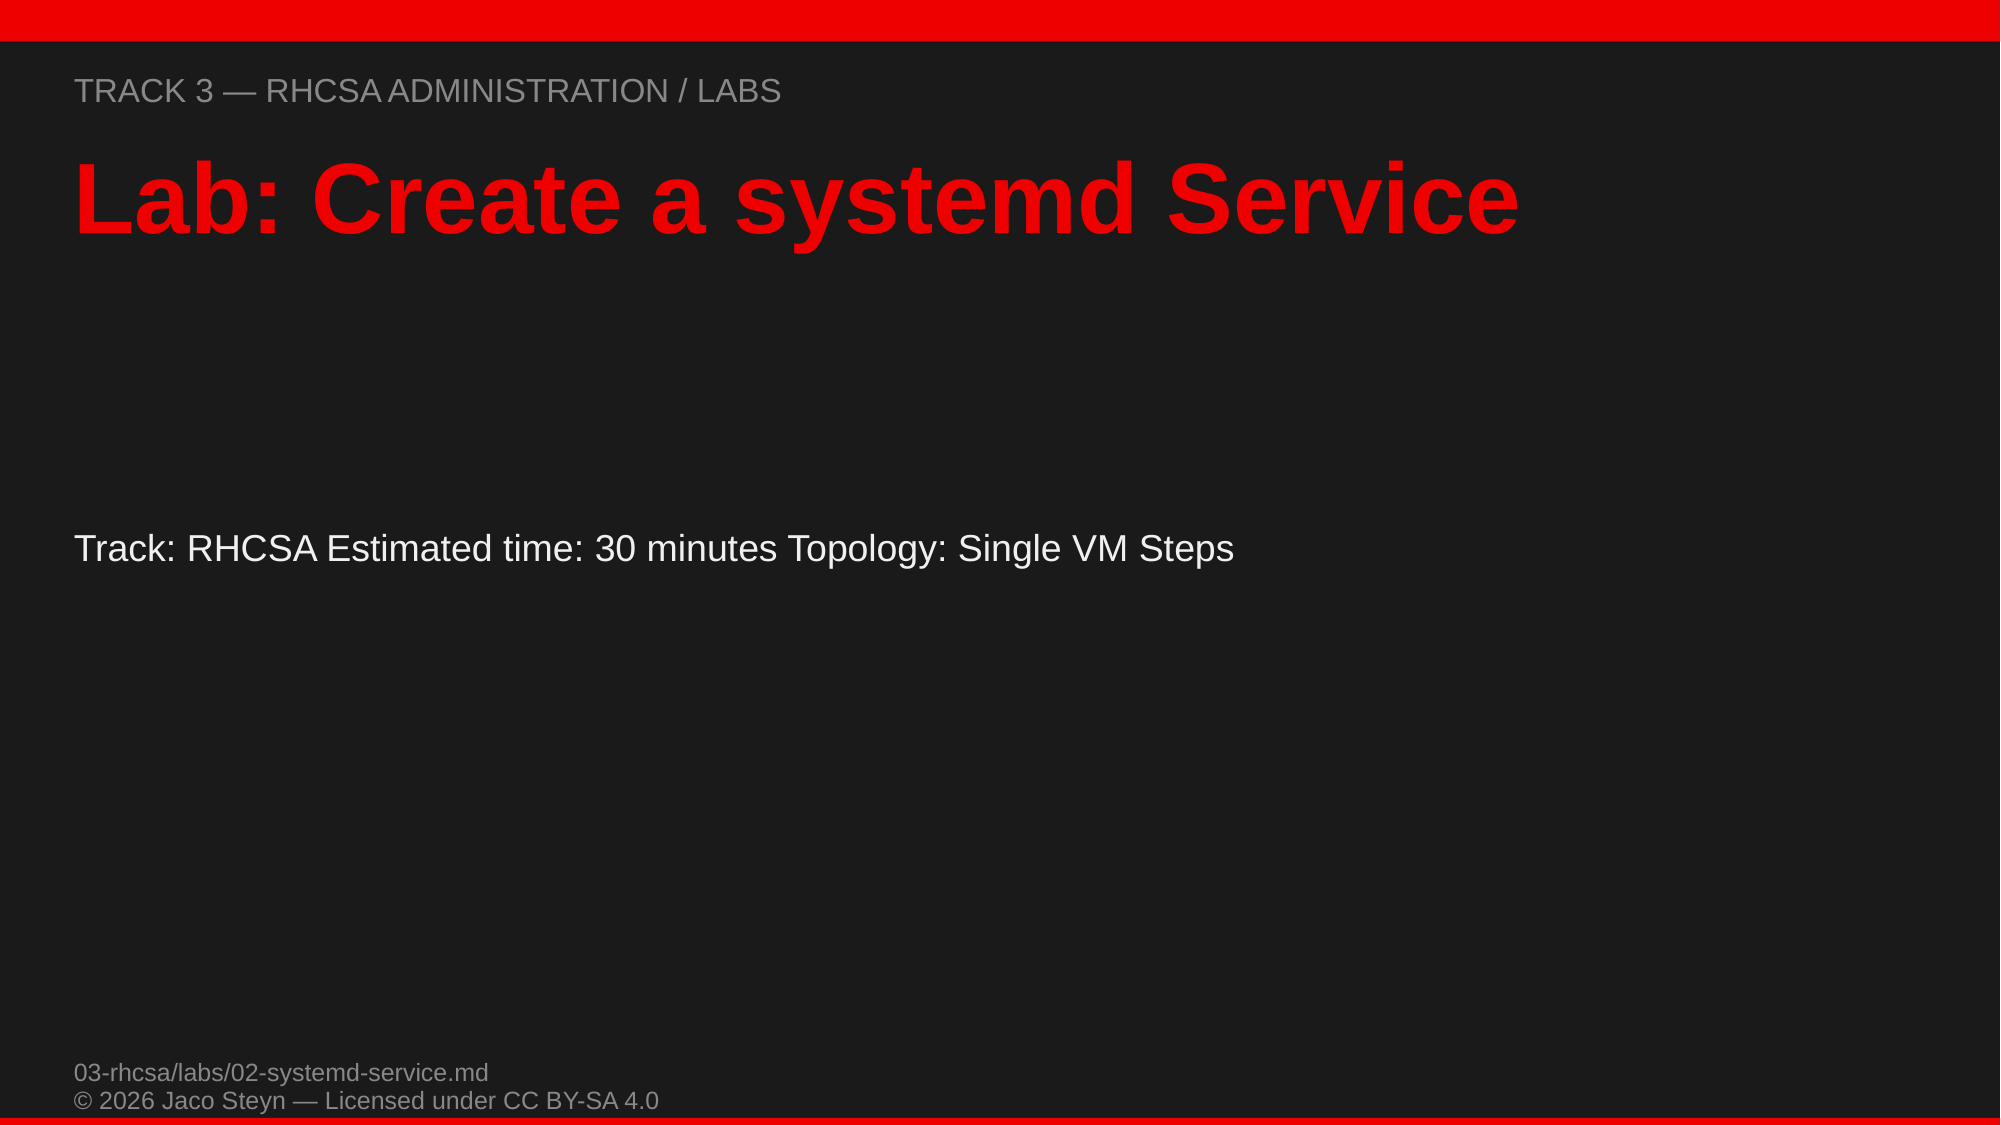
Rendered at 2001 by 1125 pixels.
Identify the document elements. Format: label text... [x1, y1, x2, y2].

text_box Lab: Create a systemd Service [59, 135, 1942, 461]
text_box [0, 1117, 2001, 1125]
text_box [0, 0, 2001, 42]
text_box TRACK 3 — RHCSA ADMINISTRATION / LABS [59, 64, 1942, 119]
text_box Track: RHCSA Estimated time: 30 minutes Topology: Single VM Steps [59, 519, 1942, 727]
text_box 03-rhcsa/labs/02-systemd-service.md © 2026 Jaco Steyn — Licensed under CC BY-SA 4.0 [59, 1051, 1942, 1111]
